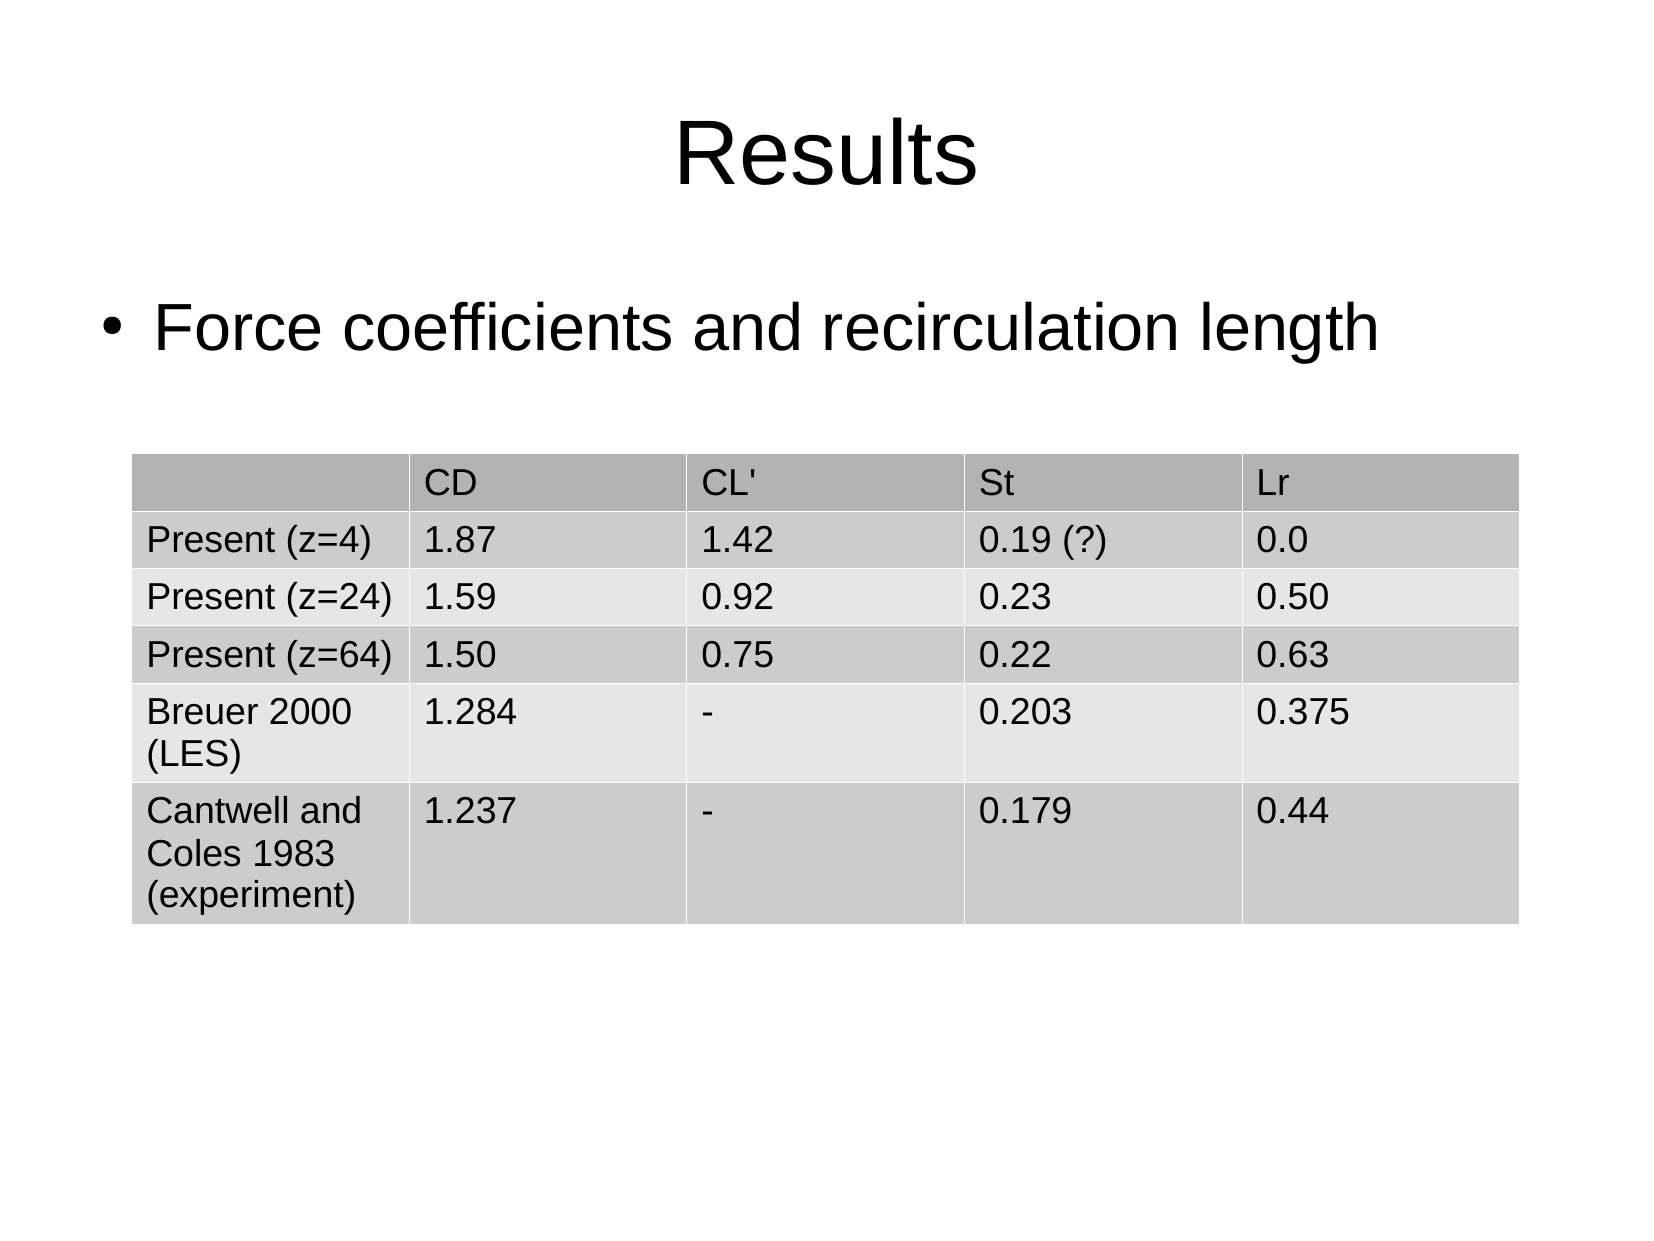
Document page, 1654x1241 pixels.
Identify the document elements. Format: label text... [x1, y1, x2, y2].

table_cell - [687, 684, 964, 782]
table_header CD [410, 454, 686, 511]
table_cell 1.87 [410, 512, 686, 568]
list Force coefficients and recirculation length [82, 290, 1571, 1109]
table_header CL' [687, 454, 964, 511]
table_cell 0.50 [1243, 569, 1519, 625]
table_cell 0.0 [1243, 512, 1519, 568]
table_cell 0.375 [1243, 684, 1519, 782]
table_cell 0.23 [965, 569, 1242, 625]
title Results [82, 56, 1571, 250]
table_cell - [687, 783, 964, 924]
table_cell 0.179 [965, 783, 1242, 924]
table_cell Present (z=24) [132, 569, 409, 625]
table_cell 0.75 [687, 626, 964, 683]
table_cell 1.42 [687, 512, 964, 568]
table_cell Breuer 2000 (LES) [132, 684, 409, 782]
table_cell 1.59 [410, 569, 686, 625]
table_cell Present (z=4) [132, 512, 409, 568]
table_cell 1.237 [410, 783, 686, 924]
table_header St [965, 454, 1242, 511]
table_cell 0.44 [1243, 783, 1519, 924]
table_cell 1.284 [410, 684, 686, 782]
table_header [132, 454, 409, 511]
table_cell 0.63 [1243, 626, 1519, 683]
table_cell Cantwell and Coles 1983 (experiment) [132, 783, 409, 924]
table_cell 0.19 (?) [965, 512, 1242, 568]
table_cell Present (z=64) [132, 626, 409, 683]
table_cell 0.22 [965, 626, 1242, 683]
table_cell 1.50 [410, 626, 686, 683]
table_cell 0.203 [965, 684, 1242, 782]
table_cell 0.92 [687, 569, 964, 625]
table_header Lr [1243, 454, 1519, 511]
